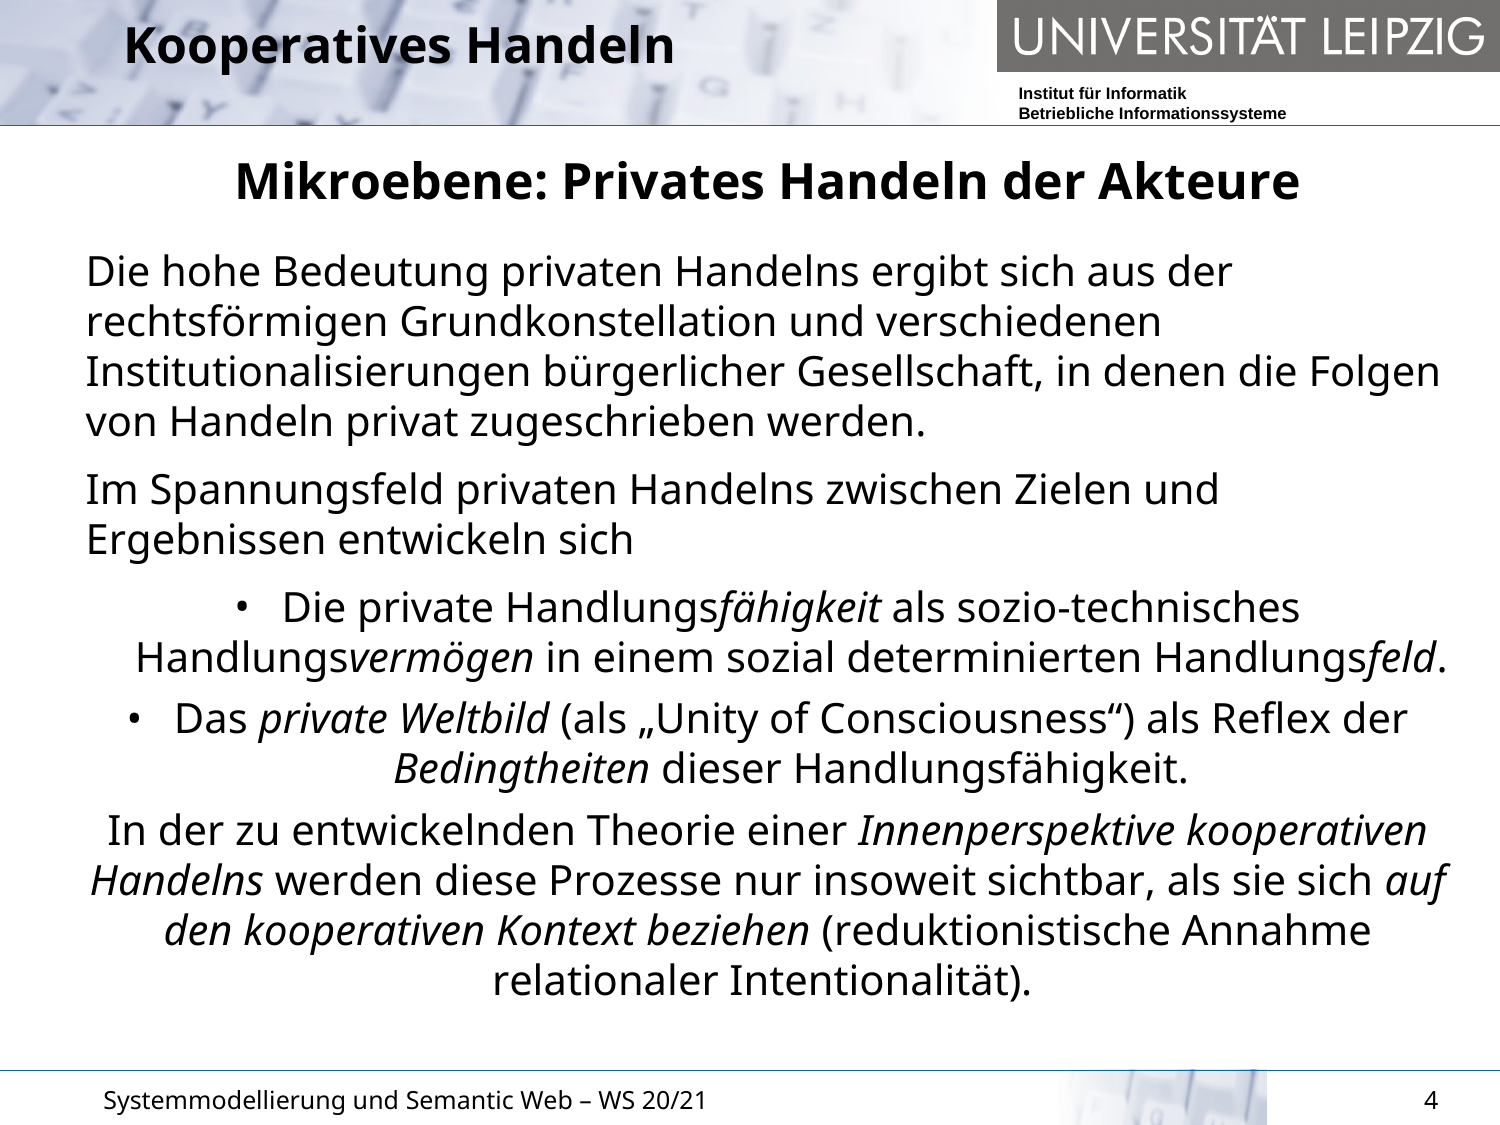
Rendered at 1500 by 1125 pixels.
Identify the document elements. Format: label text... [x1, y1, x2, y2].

picture [0, 0, 1500, 125]
text_box Mikroebene: Privates Handeln der Akteure Die hohe Bedeutung privaten Handelns ergibt sich aus der rechtsförmigen Grundkonstellation und verschiedenen Institutionalisierungen bürgerlicher Gesellschaft, in denen die Folgen von Handeln privat zugeschrieben werden. Im Spannungsfeld privaten Handelns zwischen Zielen und Ergebnissen entwickeln sich Die private Handlungsfähigkeit als sozio-technisches Handlungsvermögen in einem sozial determinierten Handlungsfeld. Das private Weltbild (als „Unity of Consciousness“) als Reflex der Bedingtheiten dieser Handlungsfähigkeit. In der zu entwickelnden Theorie einer Innenperspektive kooperativen Handelns werden diese Prozesse nur insoweit sichtbar, als sie sich auf den kooperativen Kontext beziehen (reduktionistische Annahme relationaler Intentionalität). [70, 141, 1465, 1012]
text_box Kooperatives Handeln [108, 5, 692, 81]
picture [1057, 1071, 1267, 1125]
